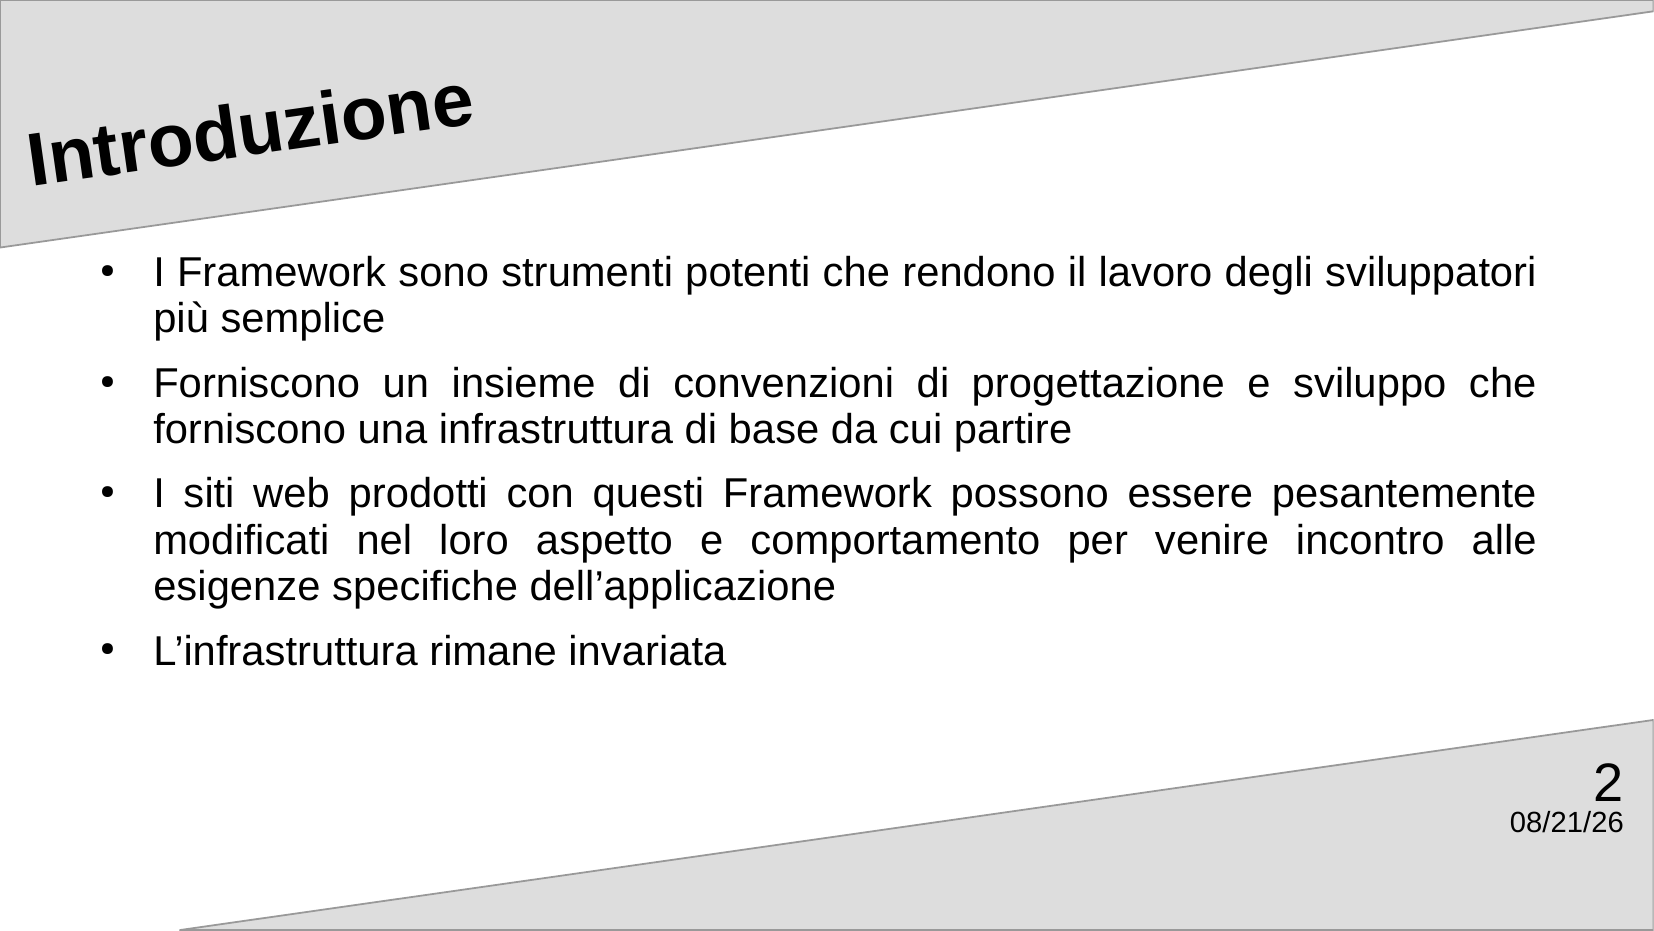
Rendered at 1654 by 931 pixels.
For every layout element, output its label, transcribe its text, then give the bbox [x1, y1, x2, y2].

list I Framework sono strumenti potenti che rendono il lavoro degli sviluppatori più semplice Forniscono un insieme di convenzioni di progettazione e sviluppo che forniscono una infrastruttura di base da cui partire I siti web prodotti con questi Framework possono essere pesantemente modificati nel loro aspetto e comportamento per venire incontro alle esigenze specifiche dell’applicazione L’infrastruttura rimane invariata [82, 248, 1538, 789]
title Introduzione [16, 0, 1501, 239]
